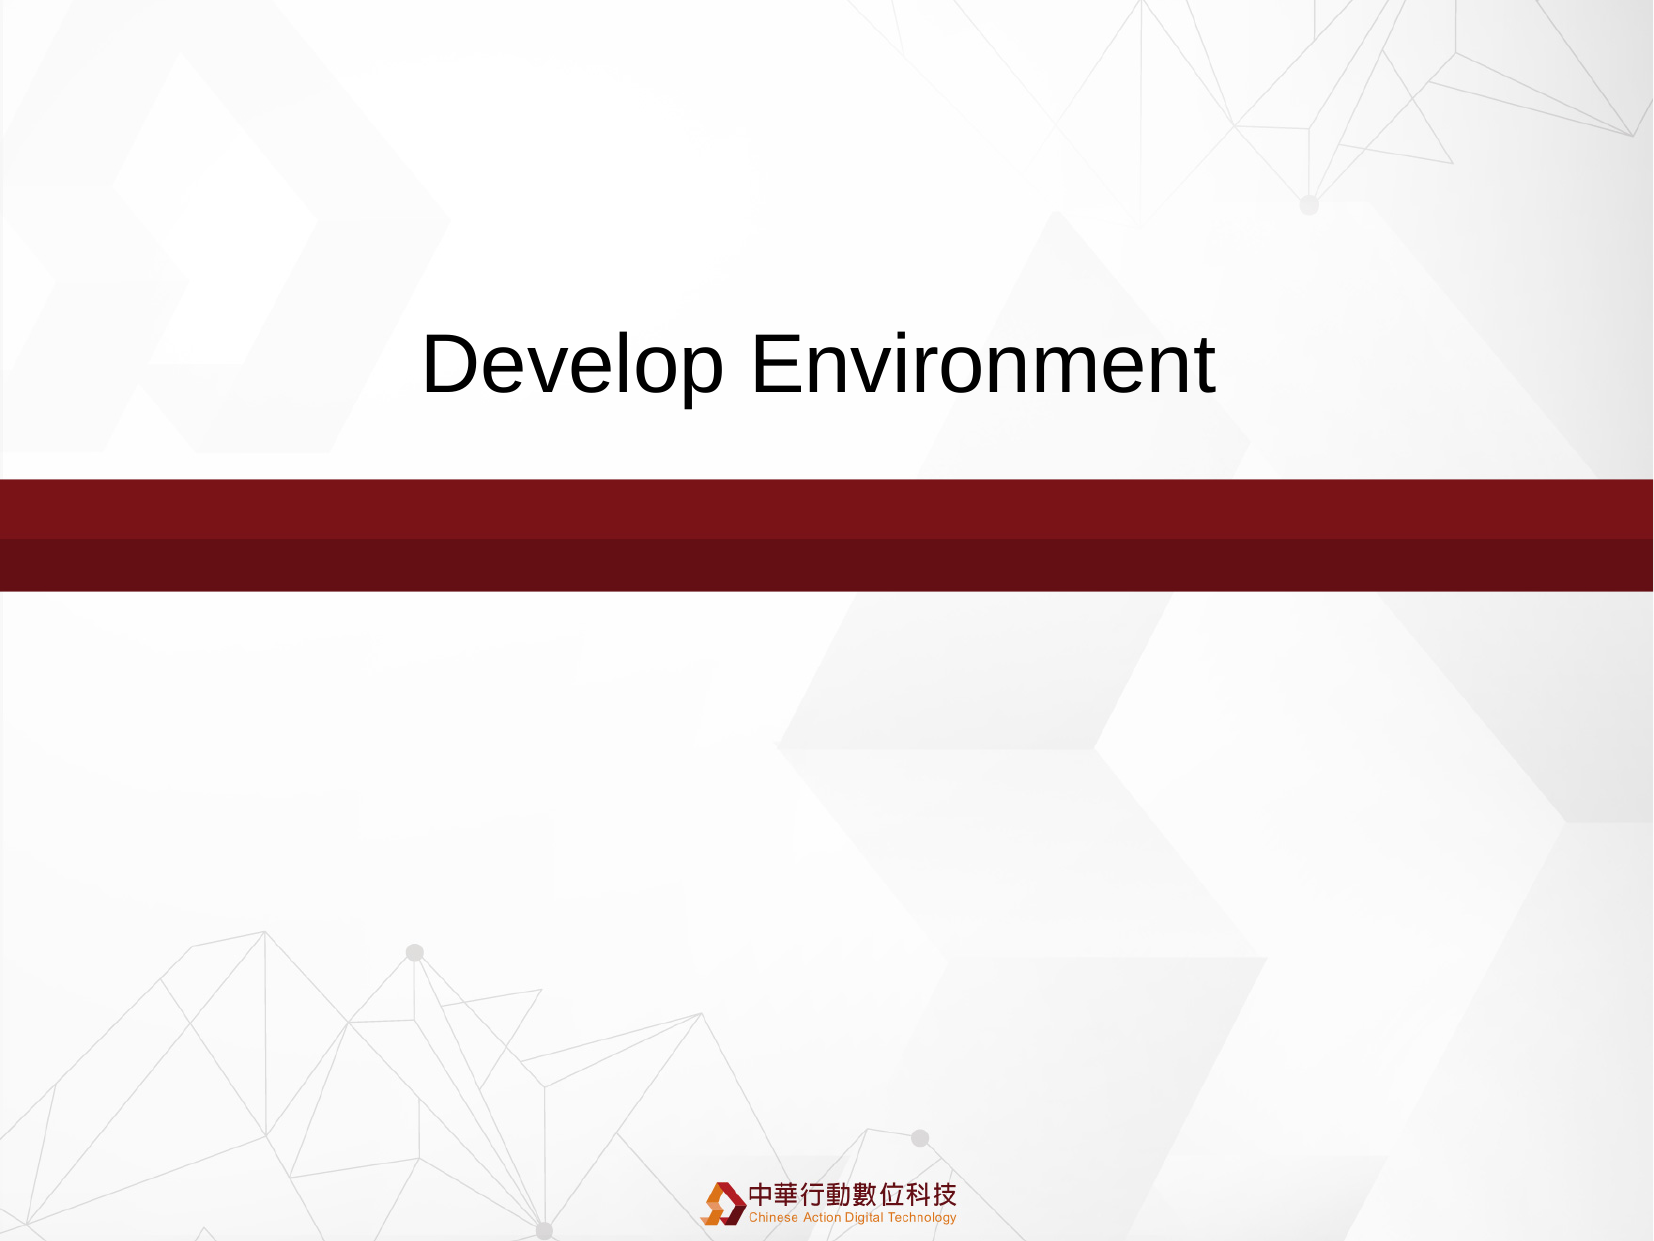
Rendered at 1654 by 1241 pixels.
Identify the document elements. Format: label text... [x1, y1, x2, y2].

picture [0, 0, 1654, 1241]
text_box Develop Environment [74, 257, 1563, 466]
